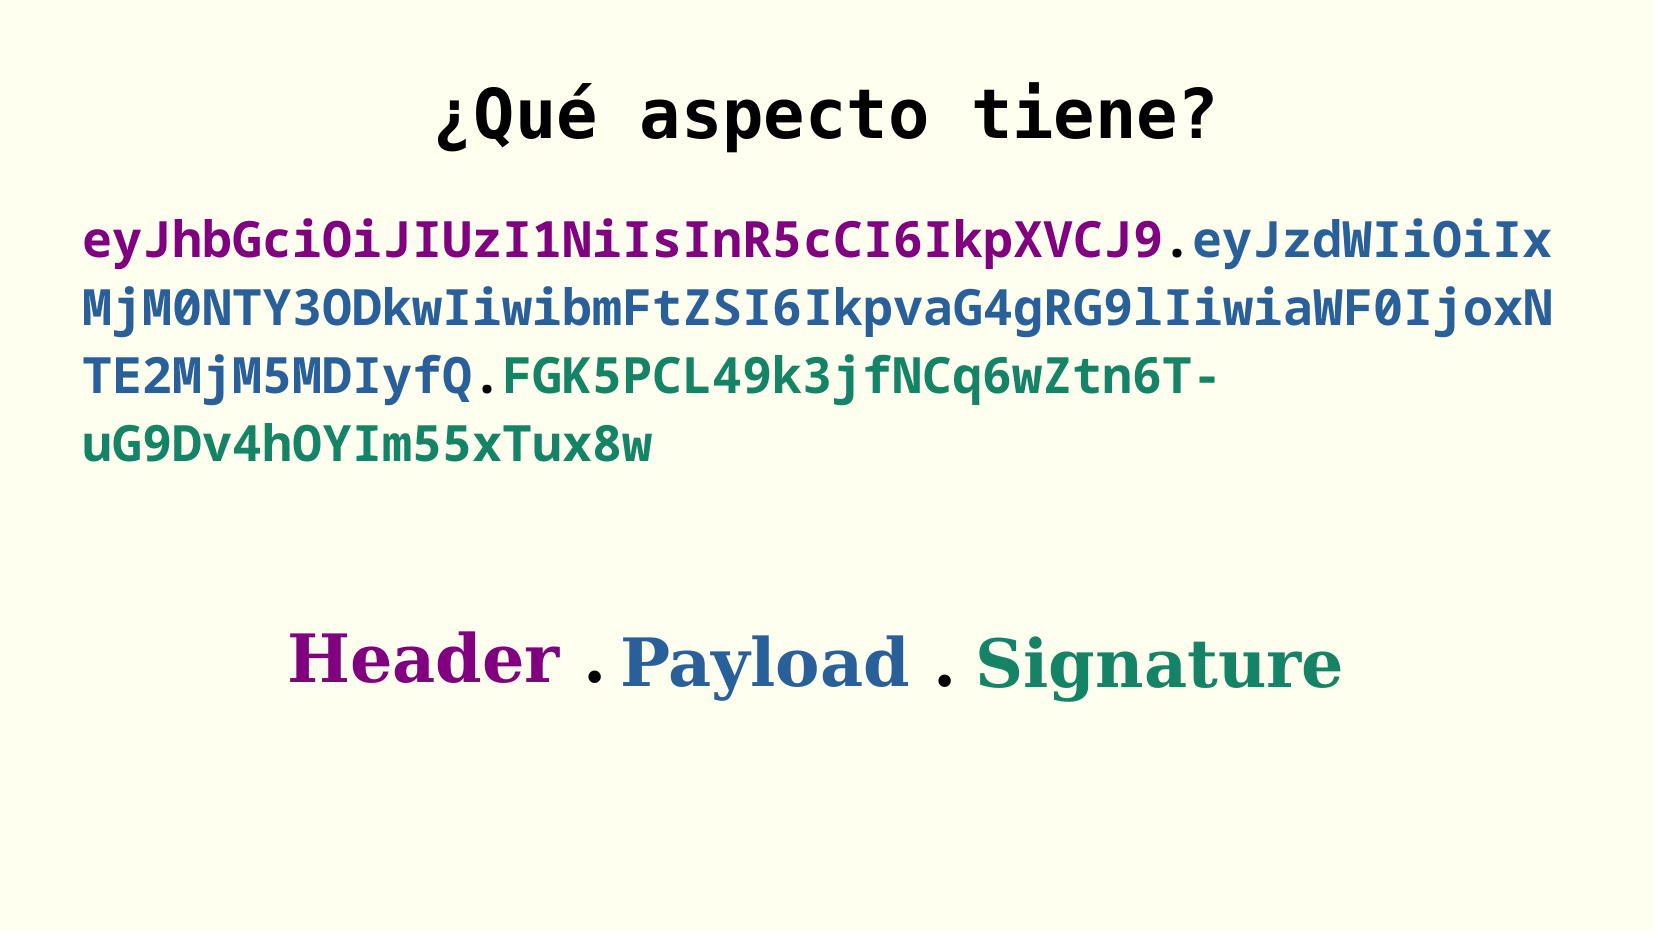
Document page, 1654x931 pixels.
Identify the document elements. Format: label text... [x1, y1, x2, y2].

text_box Payload . [593, 616, 984, 788]
subtitle eyJhbGciOiJIUzI1NiIsInR5cCI6IkpXVCJ9.eyJzdWIiOiIxMjM0NTY3ODkwIiwibmFtZSI6IkpvaG4gRG9lIiwiaWF0IjoxNTE2MjM5MDIyfQ.FGK5PCL49k3jfNCq6wZtn6T-uG9Dv4hOYIm55xTux8w [82, 199, 1571, 481]
text_box Header . [272, 612, 622, 706]
text_box Signature [960, 617, 1360, 711]
title ¿Qué aspecto tiene? [82, 37, 1571, 193]
